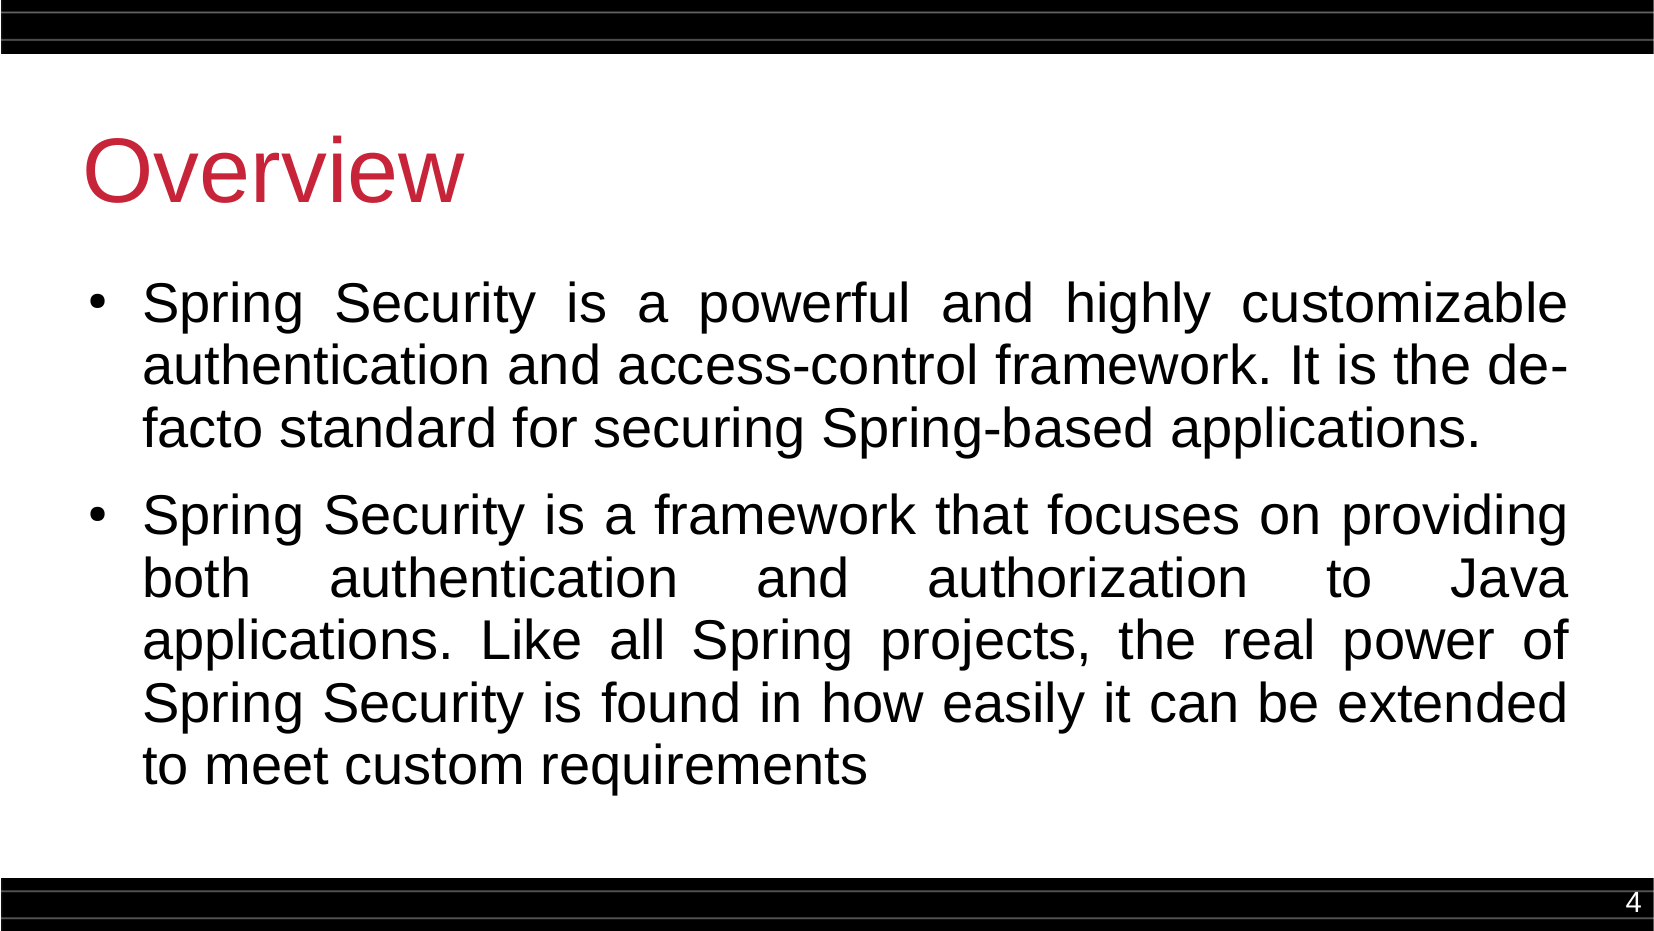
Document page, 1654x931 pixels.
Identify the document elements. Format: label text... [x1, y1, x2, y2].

list Spring Security is a powerful and highly customizable authentication and access-control framework. It is the de-facto standard for securing Spring-based applications. Spring Security is a framework that focuses on providing both authentication and authorization to Java applications. Like all Spring projects, the real power of Spring Security is found in how easily it can be extended to meet custom requirements [82, 271, 1571, 851]
picture [1, 878, 1654, 931]
title Overview [82, 92, 1571, 249]
picture [1, 0, 1654, 54]
